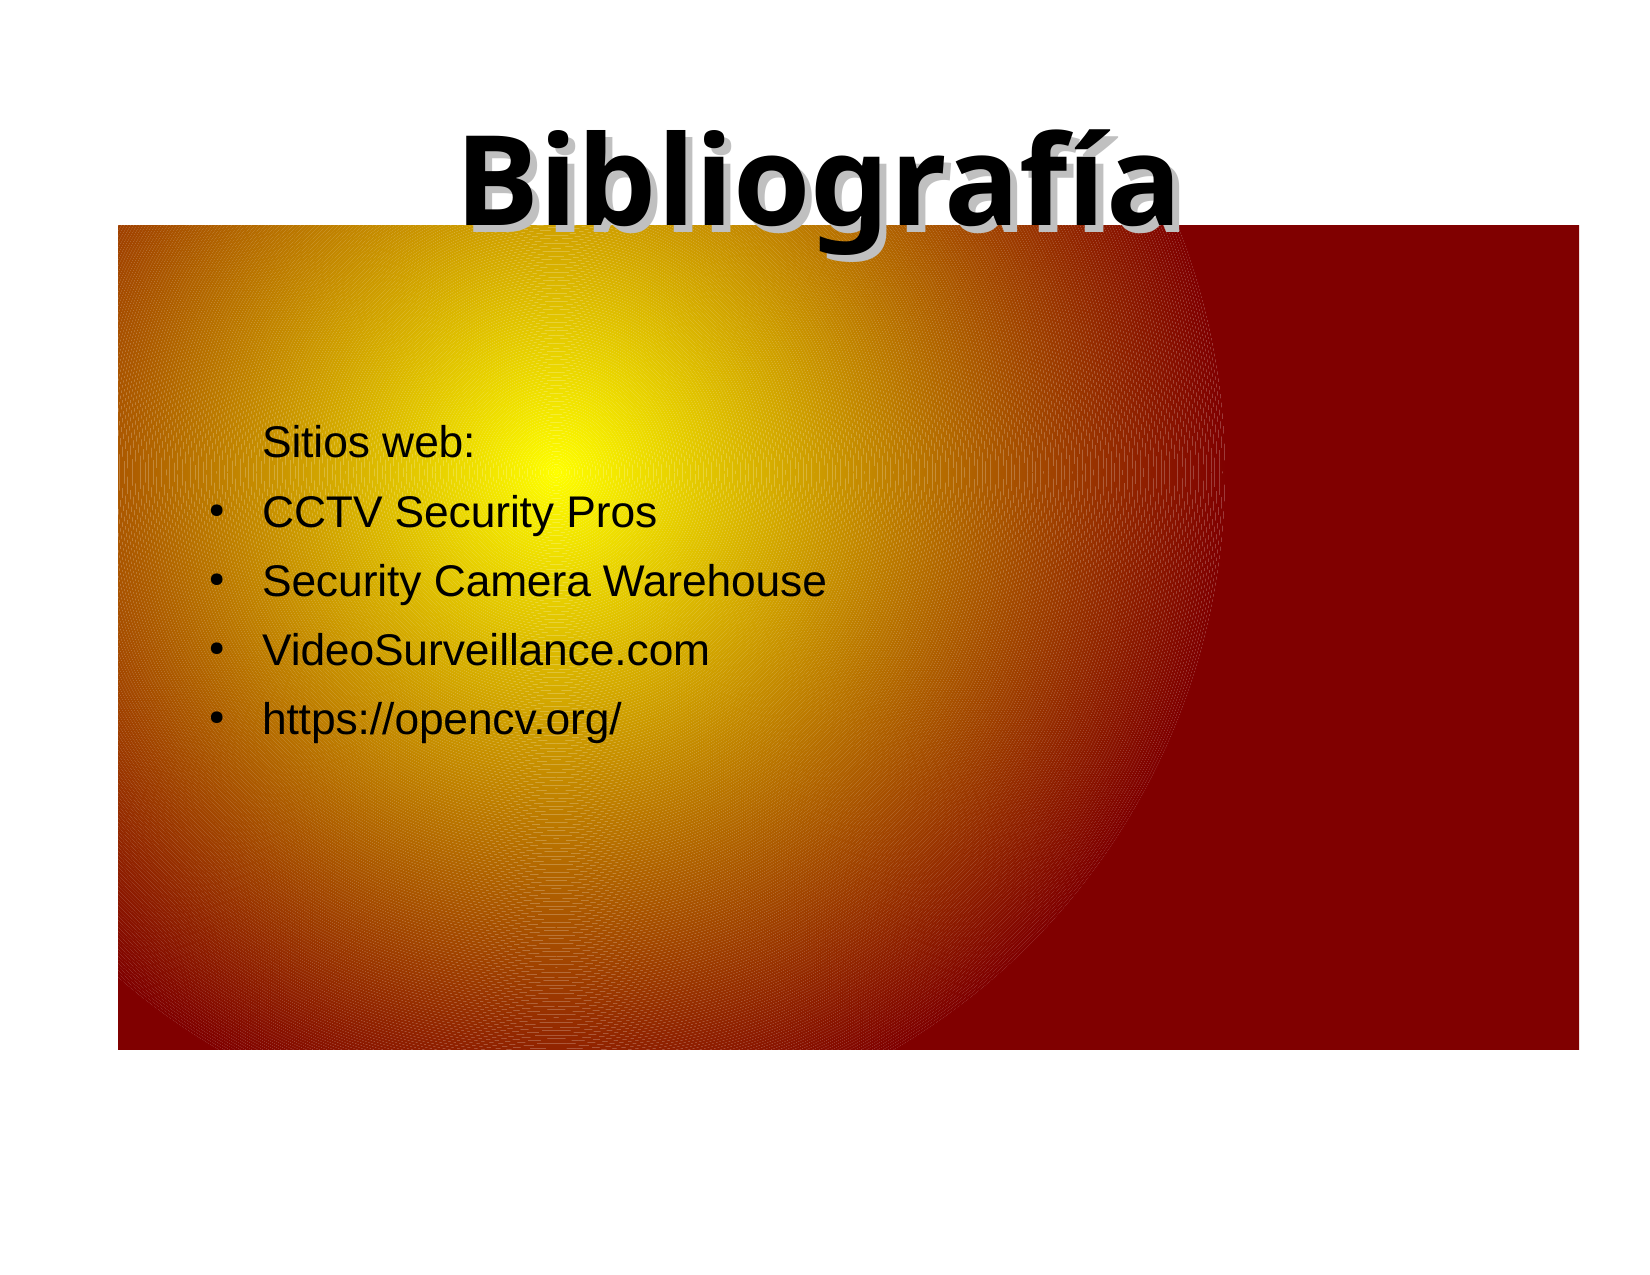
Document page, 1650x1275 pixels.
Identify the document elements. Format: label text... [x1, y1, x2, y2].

title Bibliografía [161, 94, 1477, 261]
list Sitios web: CCTV Security Pros Security Camera Warehouse VideoSurveillance.com https://opencv.org/ [191, 417, 1507, 897]
